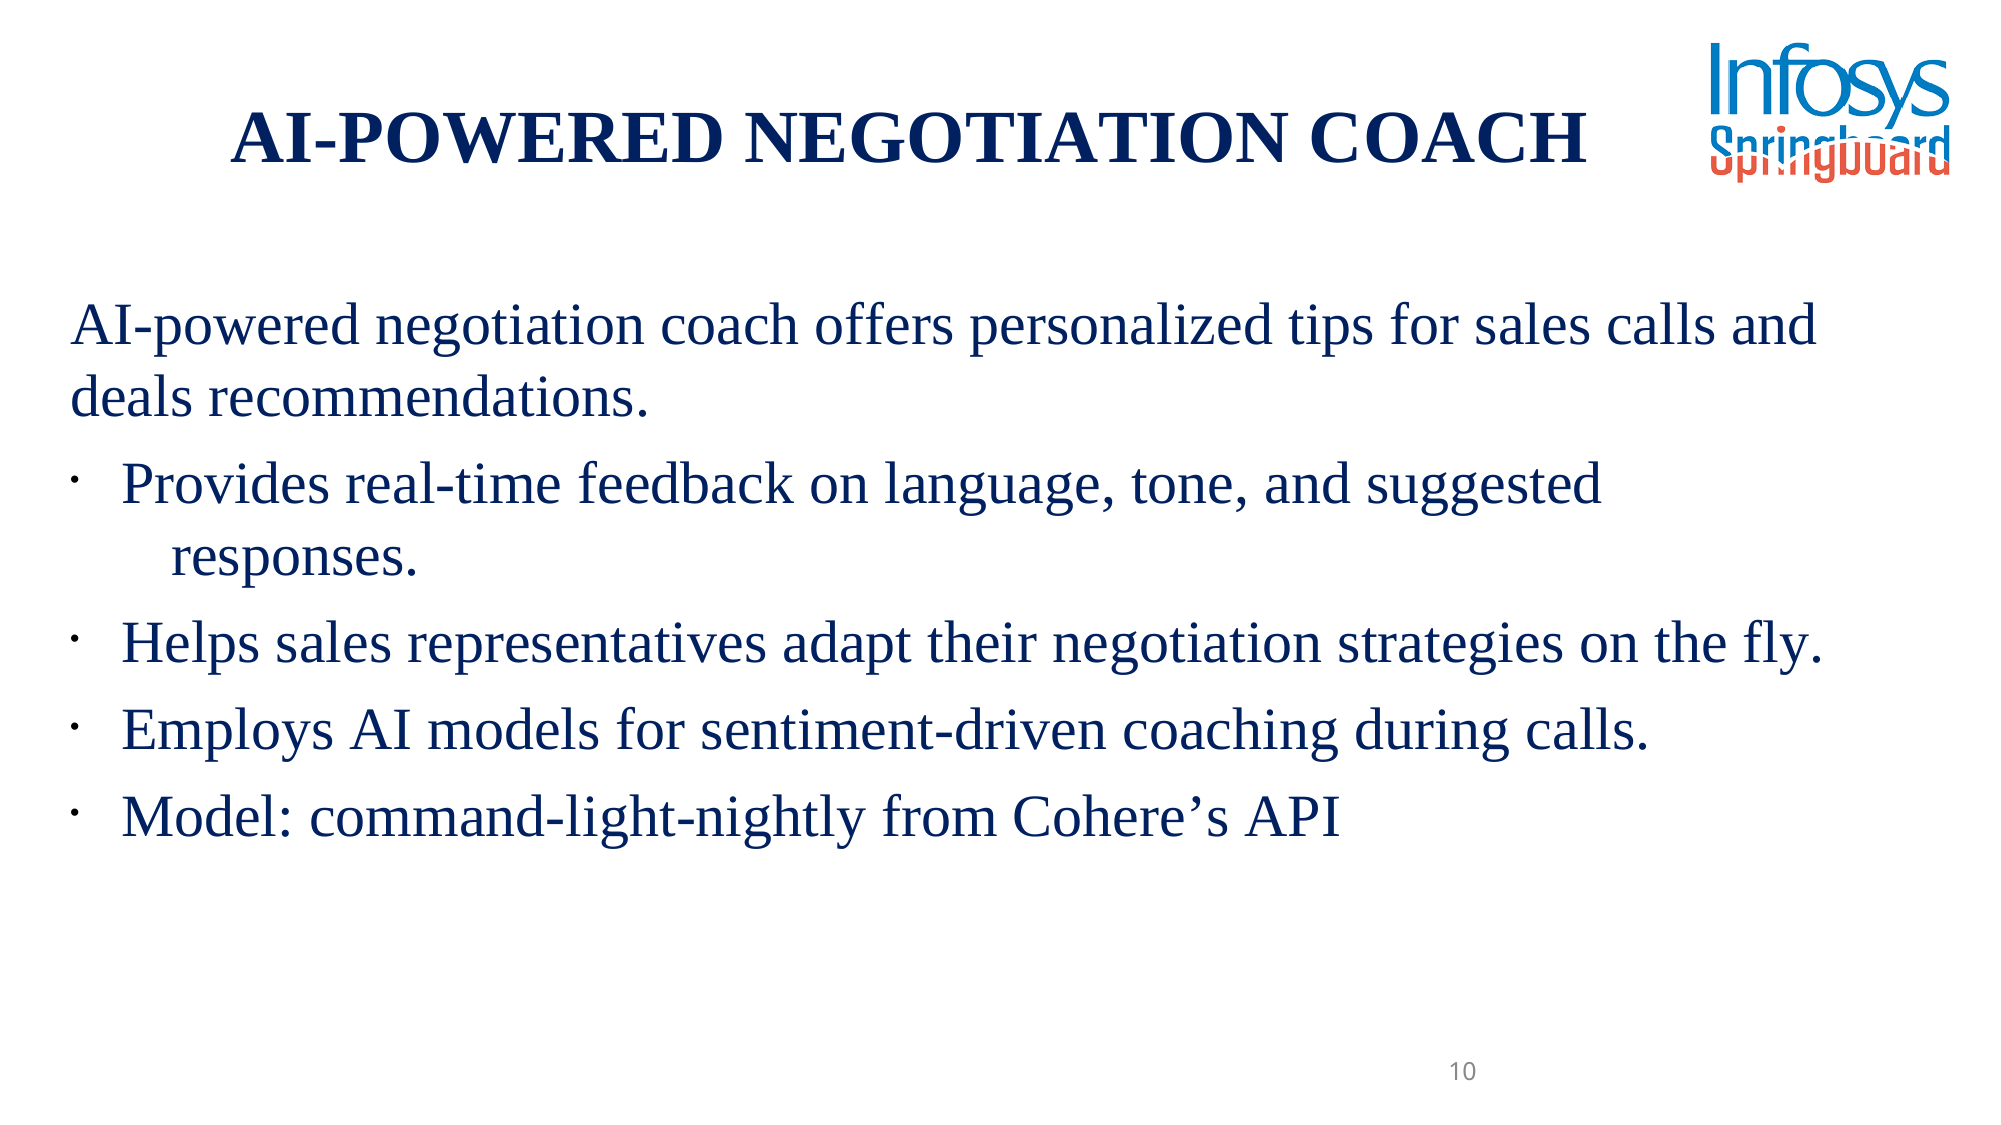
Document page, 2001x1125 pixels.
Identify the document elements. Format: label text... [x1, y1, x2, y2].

text_box ‹#› [1433, 1042, 1900, 1103]
picture [1701, 38, 1960, 186]
text_box AI-POWERED NEGOTIATION COACH [9, 38, 1810, 227]
text_box AI-powered negotiation coach offers personalized tips for sales calls and deals recommendations. Provides real-time feedback on language, tone, and suggested responses. Helps sales representatives adapt their negotiation strategies on the fly. Employs AI models for sentiment-driven coaching during calls. Model: command-light-nightly from Cohere’s API [55, 277, 1856, 1103]
